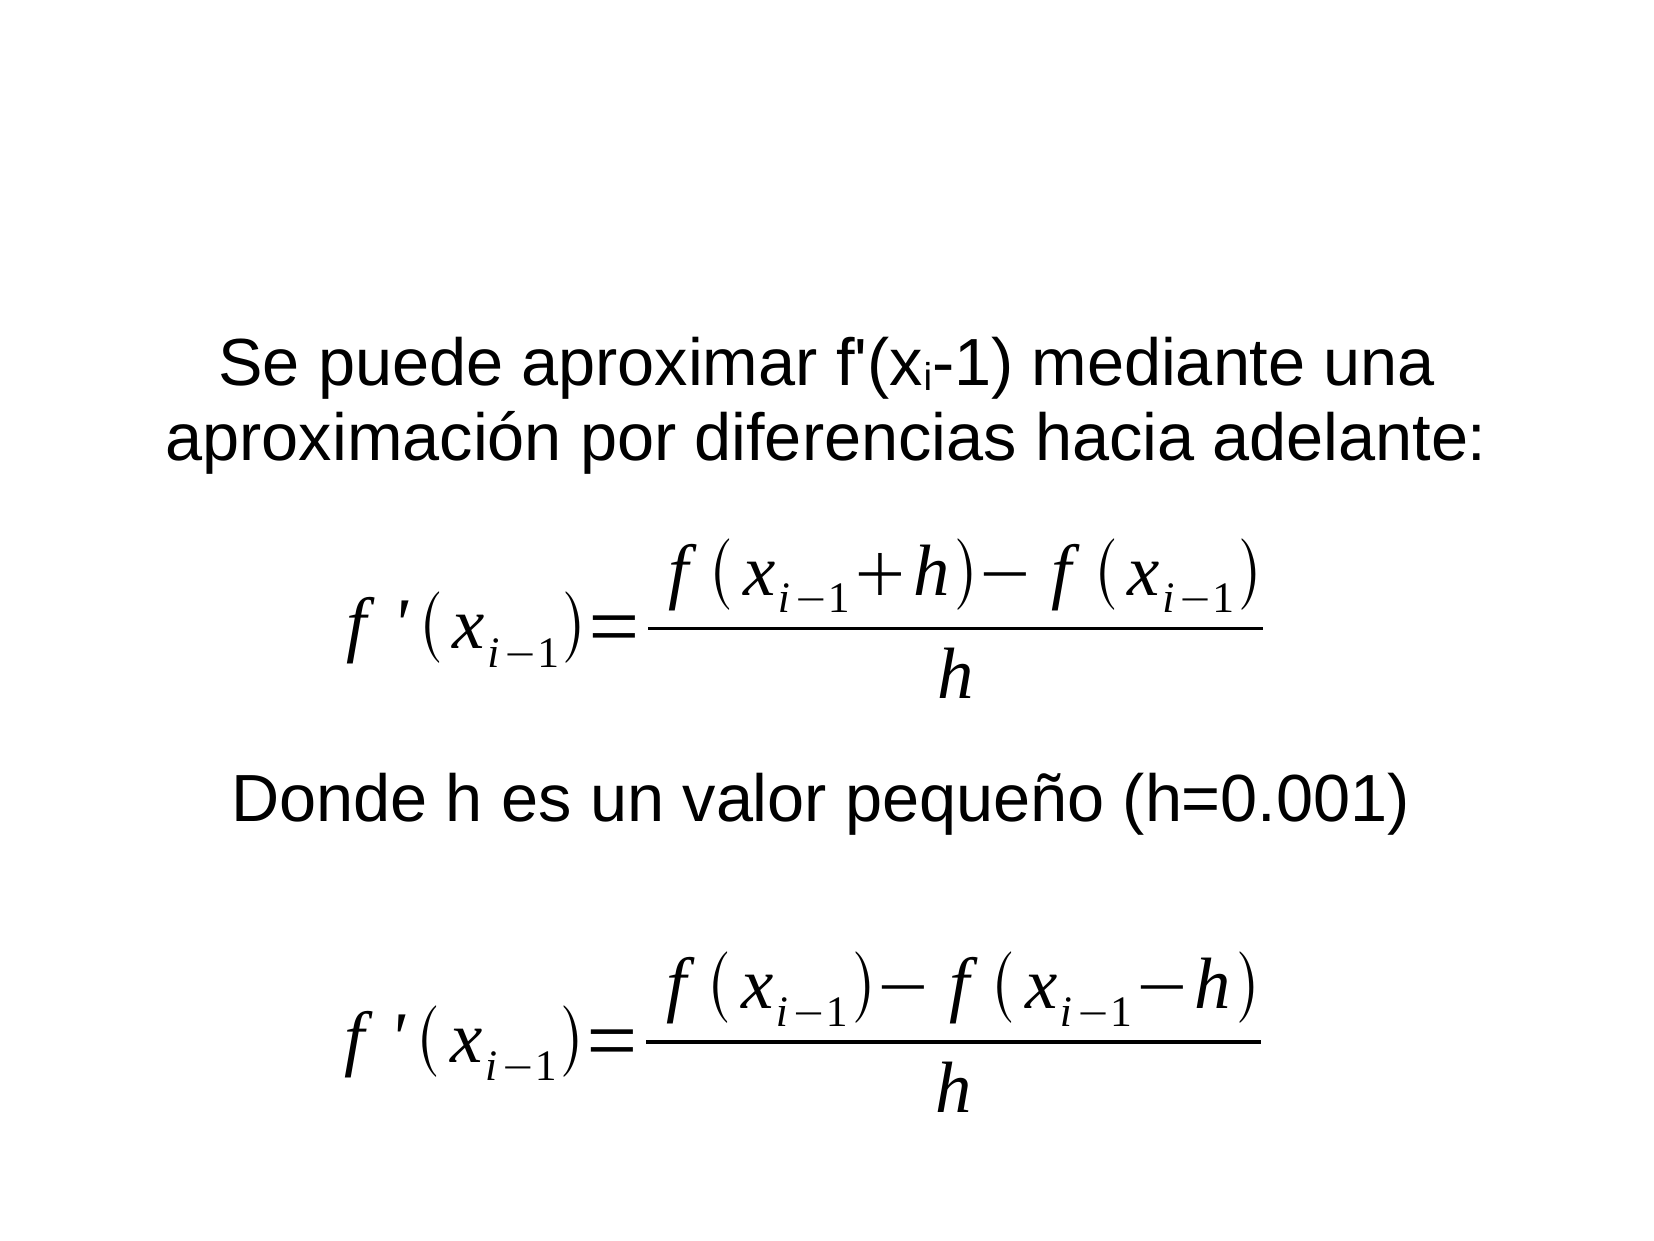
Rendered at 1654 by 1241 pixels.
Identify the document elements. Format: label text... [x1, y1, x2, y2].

text_box Donde h es un valor pequeño (h=0.001) [76, 740, 1565, 857]
chart [324, 531, 1272, 715]
chart [322, 944, 1270, 1128]
subtitle Se puede aproximar f'(xi-1) mediante una aproximación por diferencias hacia adelante: [82, 297, 1571, 502]
